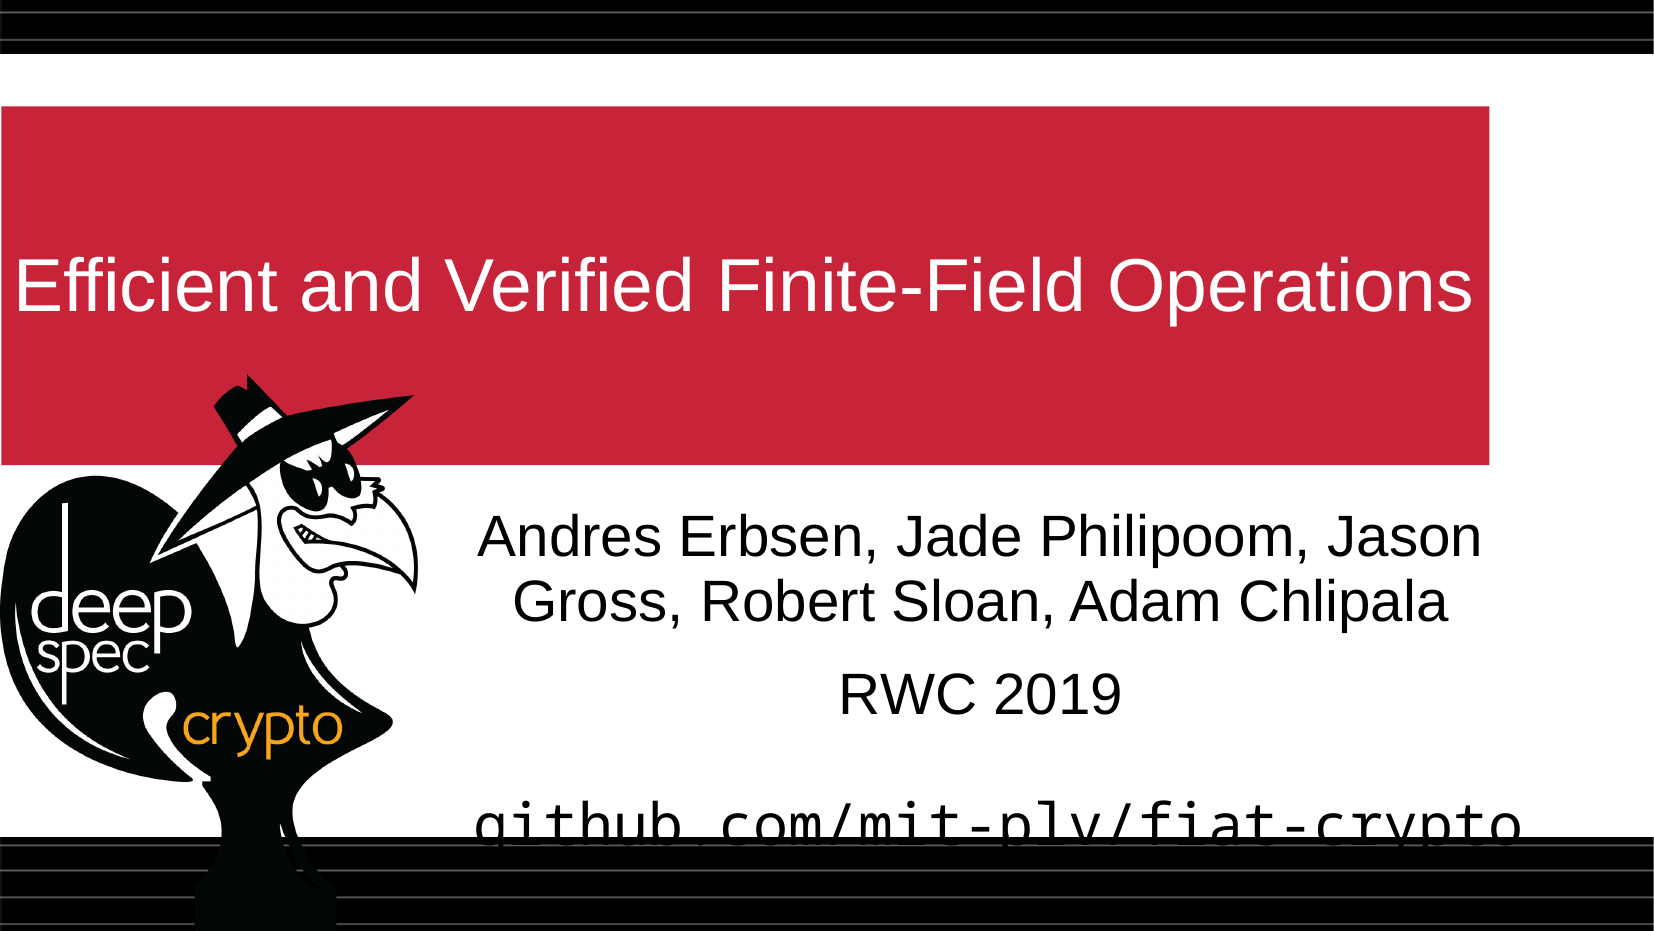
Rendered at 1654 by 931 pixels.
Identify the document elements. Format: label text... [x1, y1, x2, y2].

title Efficient and Verified Finite-Field Operations [1, 106, 1490, 466]
text_box Andres Erbsen, Jade Philipoom, Jason Gross, Robert Sloan, Adam Chlipala RWC 2019 [477, 504, 1486, 766]
picture [0, 0, 1654, 54]
picture [0, 374, 1654, 931]
text_box github.com/mit-plv/fiat-crypto [473, 783, 1557, 920]
